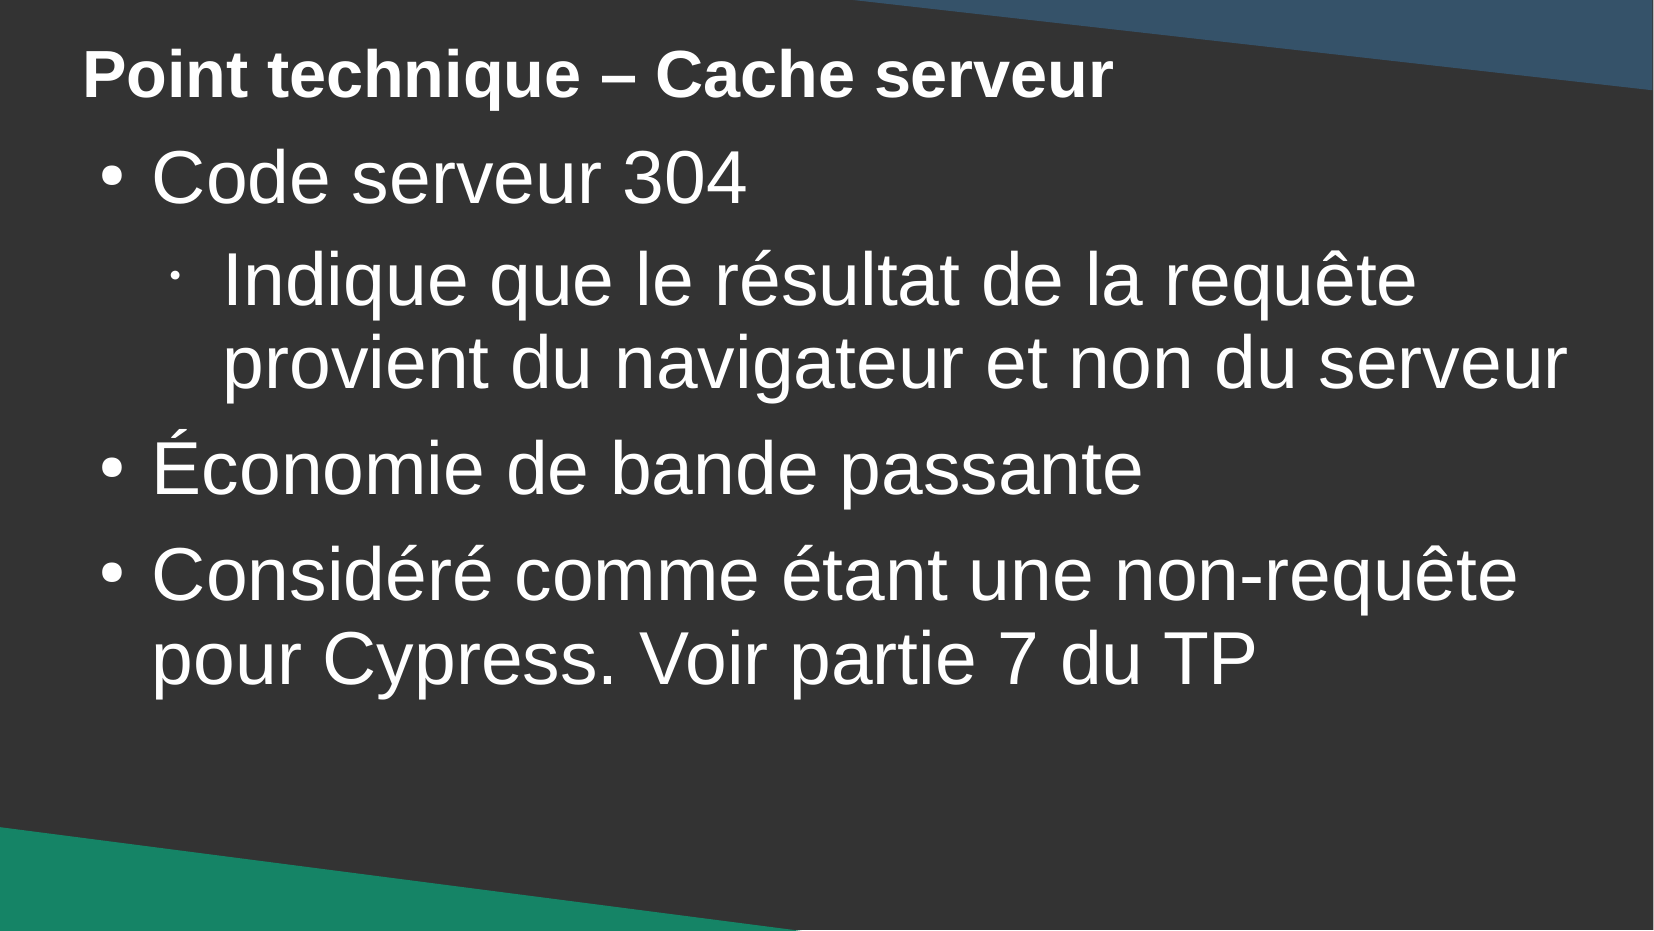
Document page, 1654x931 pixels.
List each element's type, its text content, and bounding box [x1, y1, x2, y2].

title Point technique – Cache serveur [82, 37, 1571, 122]
list Code serveur 304 Indique que le résultat de la requête provient du navigateur et non du serveur Économie de bande passante Considéré comme étant une non-requête pour Cypress. Voir partie 7 du TP [80, 135, 1620, 709]
text_box [853, 0, 1653, 91]
text_box [0, 827, 802, 931]
